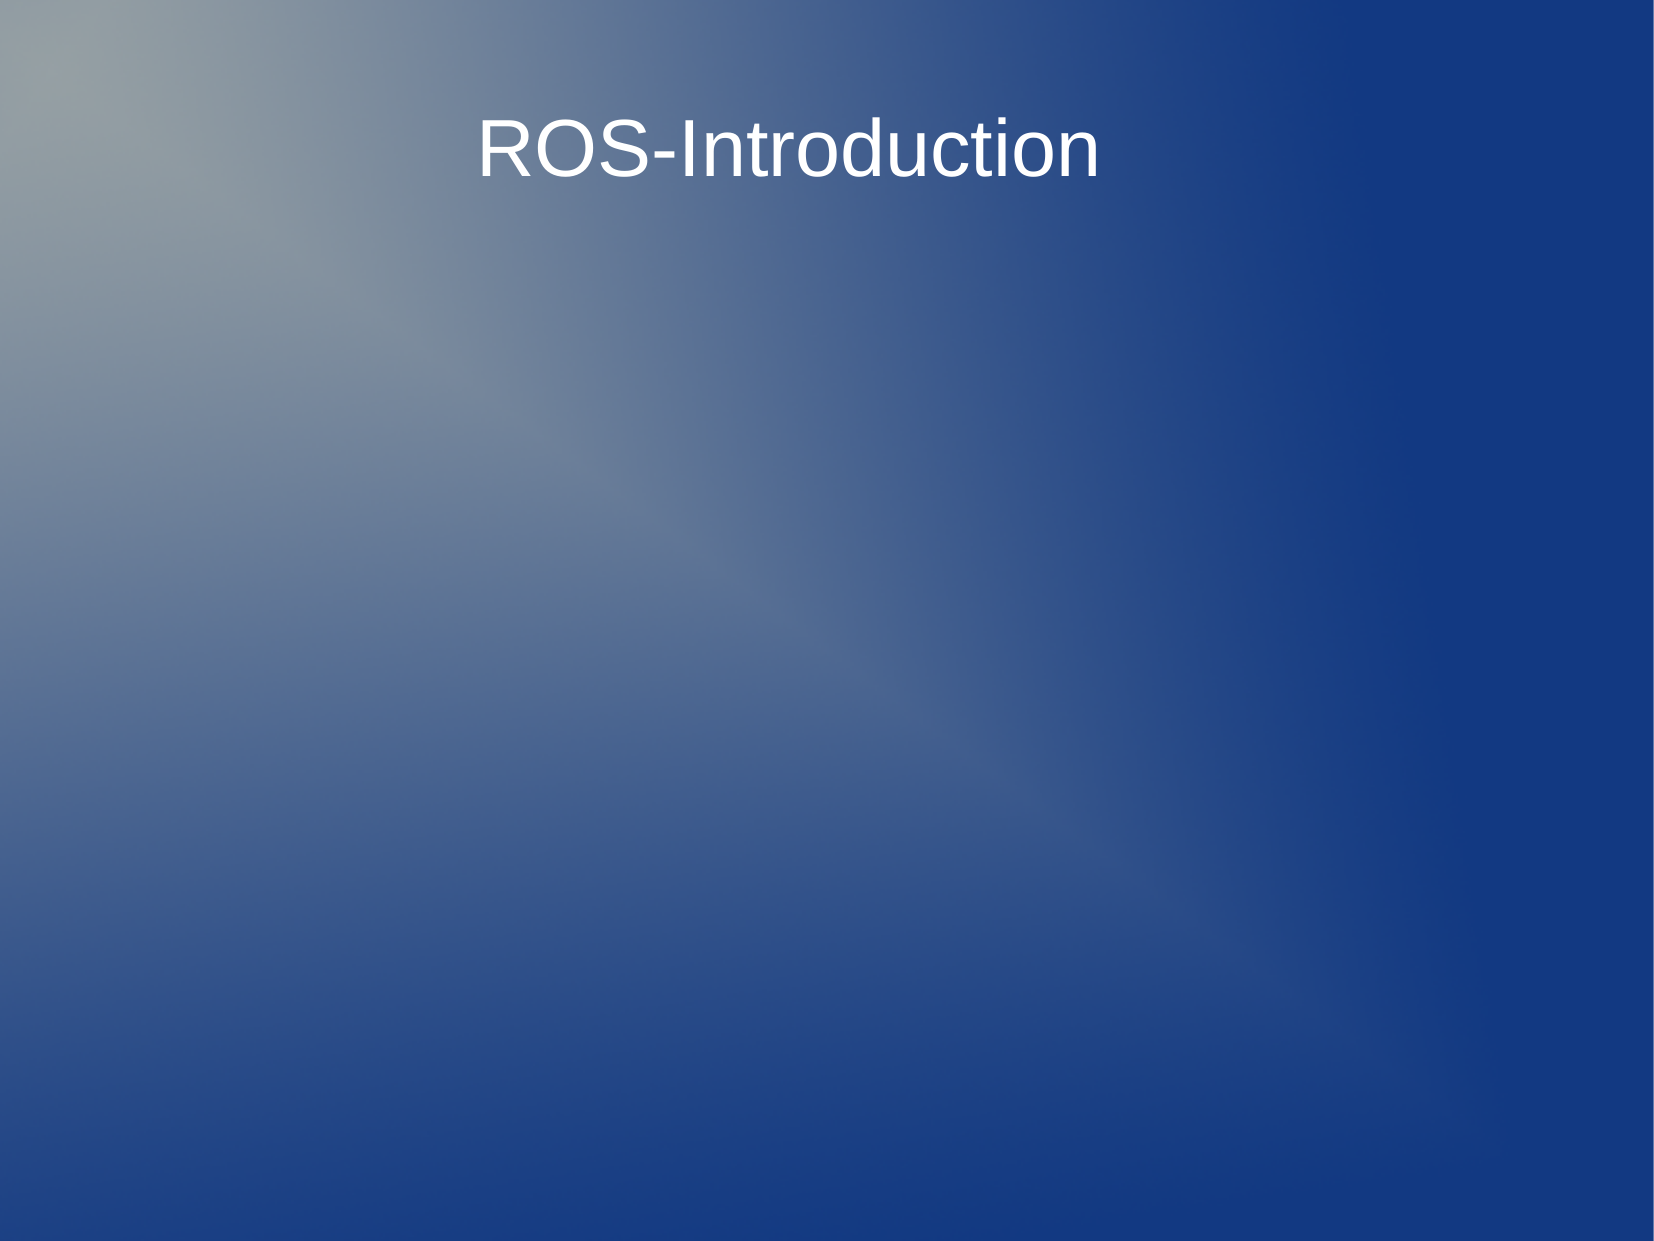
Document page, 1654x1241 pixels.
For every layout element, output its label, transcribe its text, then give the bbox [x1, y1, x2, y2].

title ROS-Introduction [45, 45, 1534, 253]
picture [0, 0, 1654, 1241]
